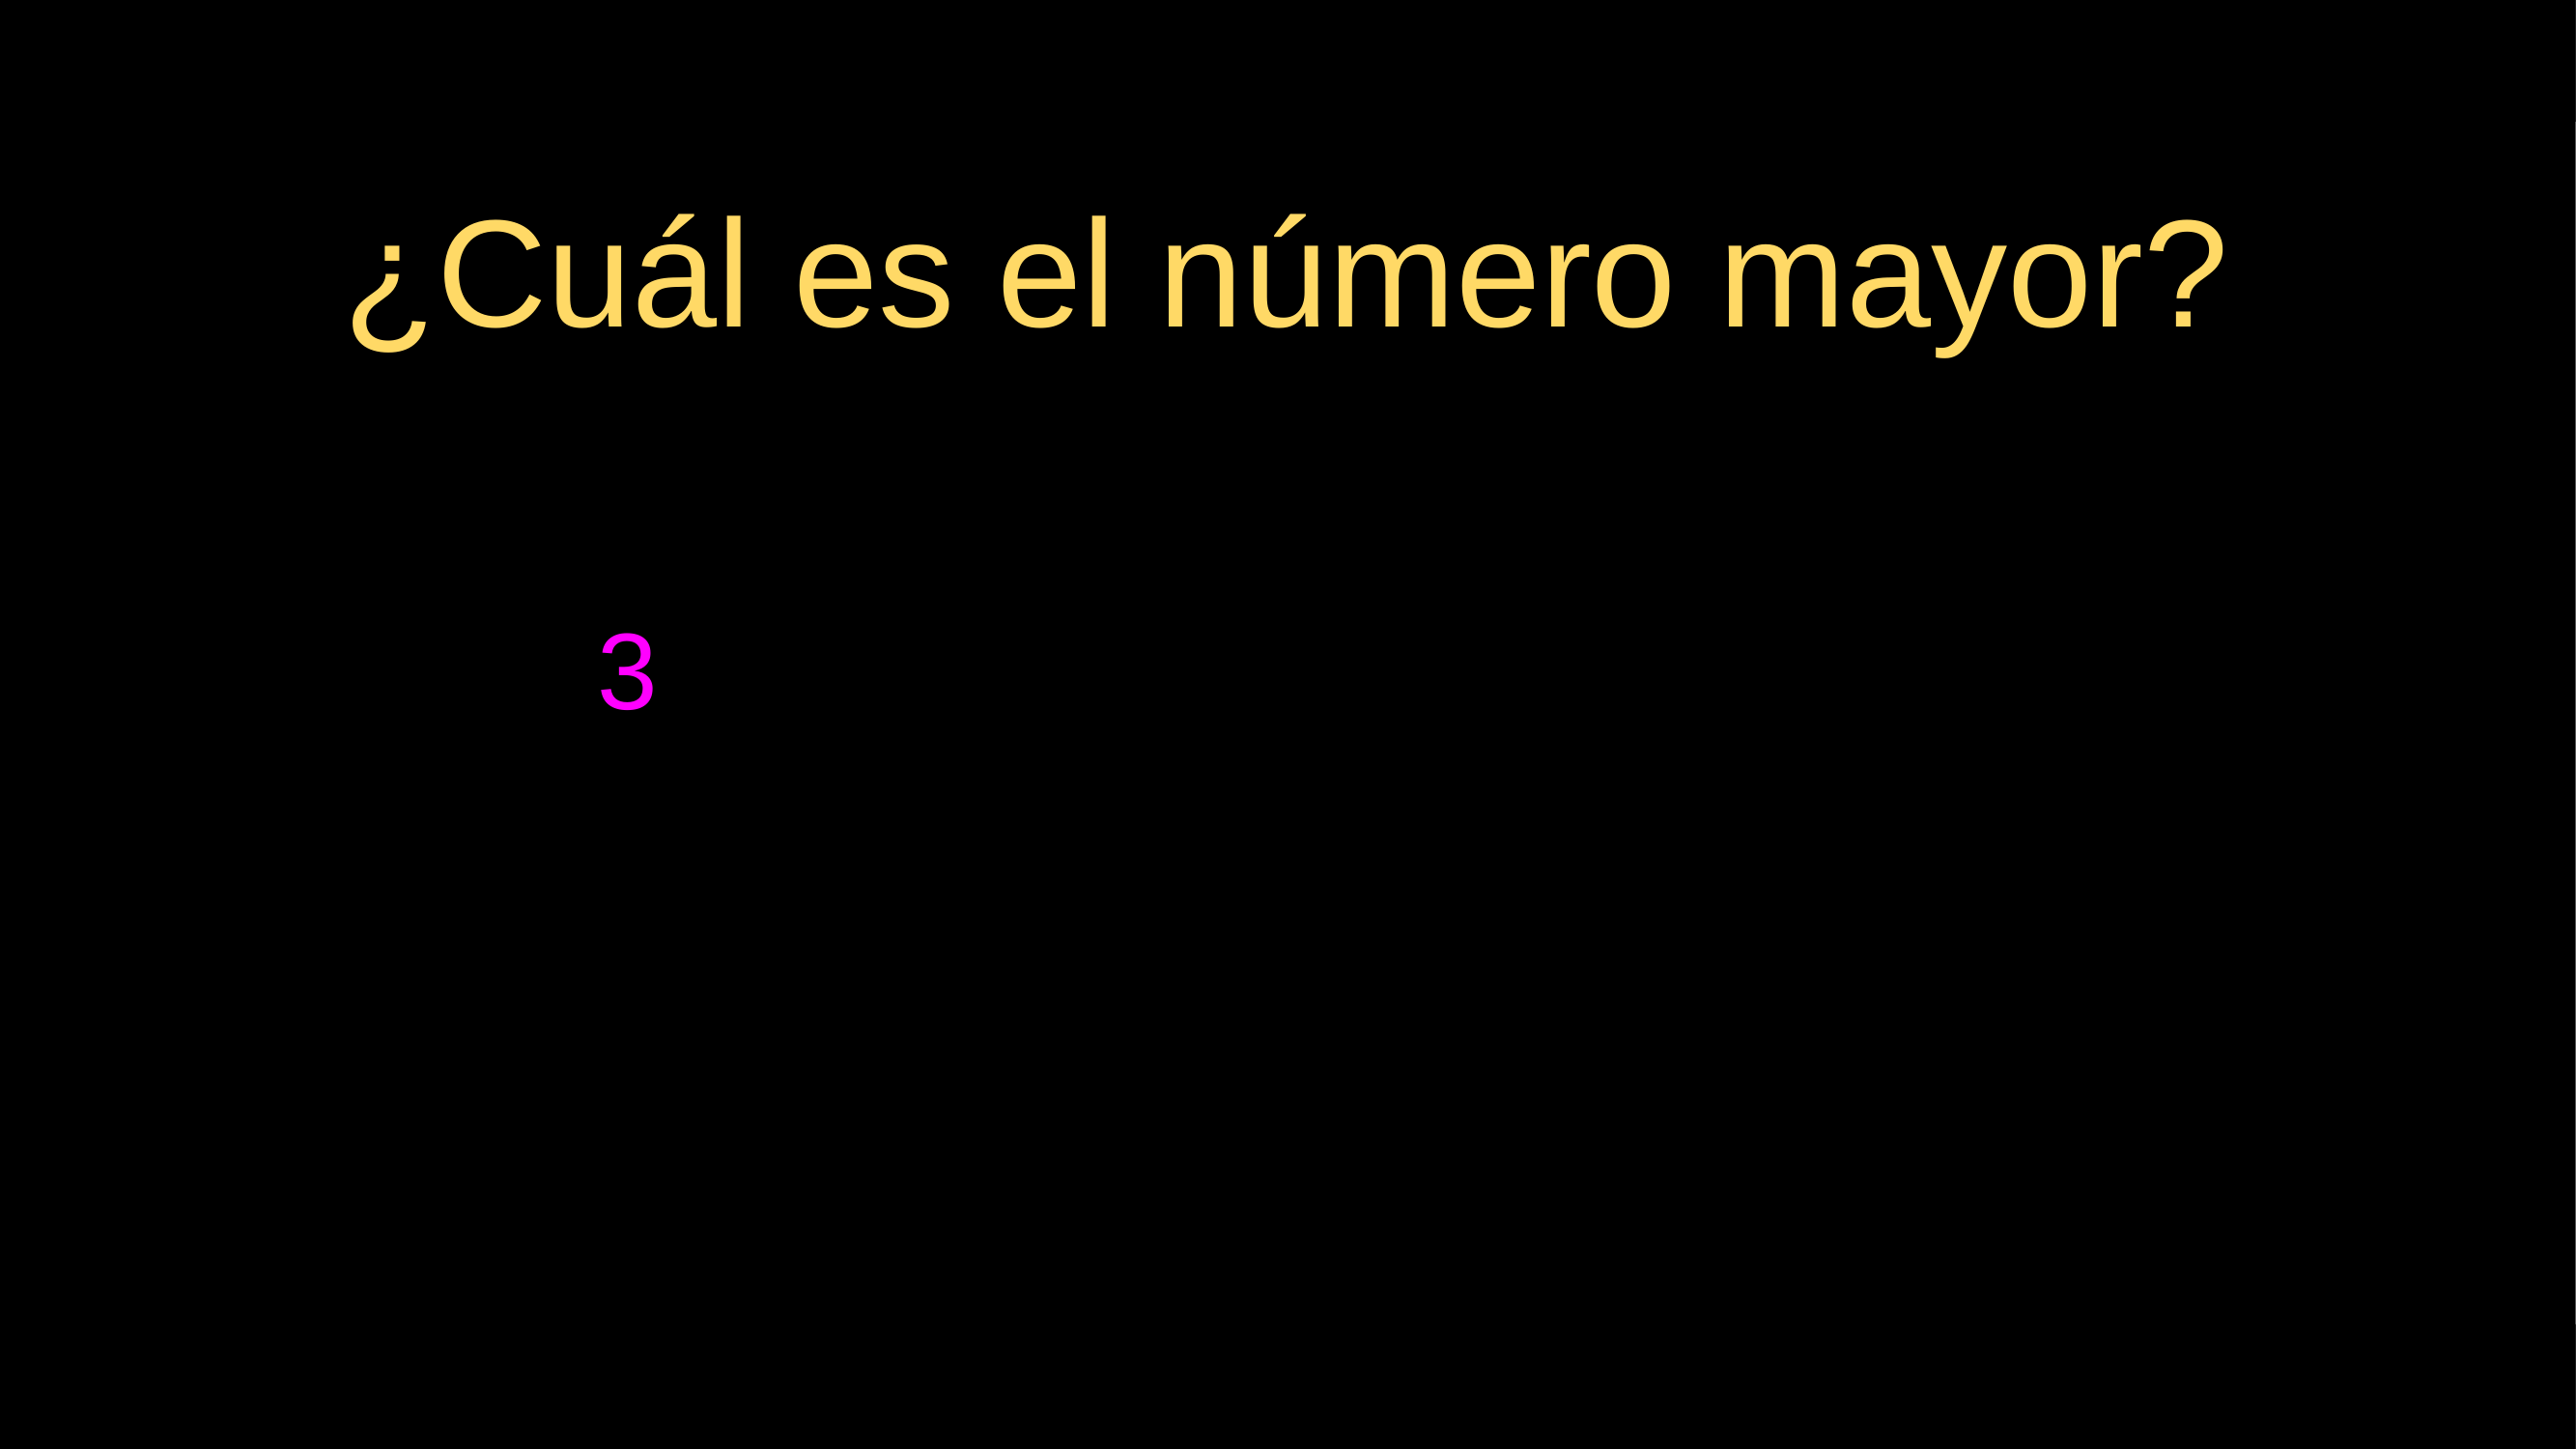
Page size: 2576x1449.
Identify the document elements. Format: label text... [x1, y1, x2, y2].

text_box 3 [597, 572, 757, 759]
title ¿Cuál es el número mayor? [183, 129, 2392, 403]
